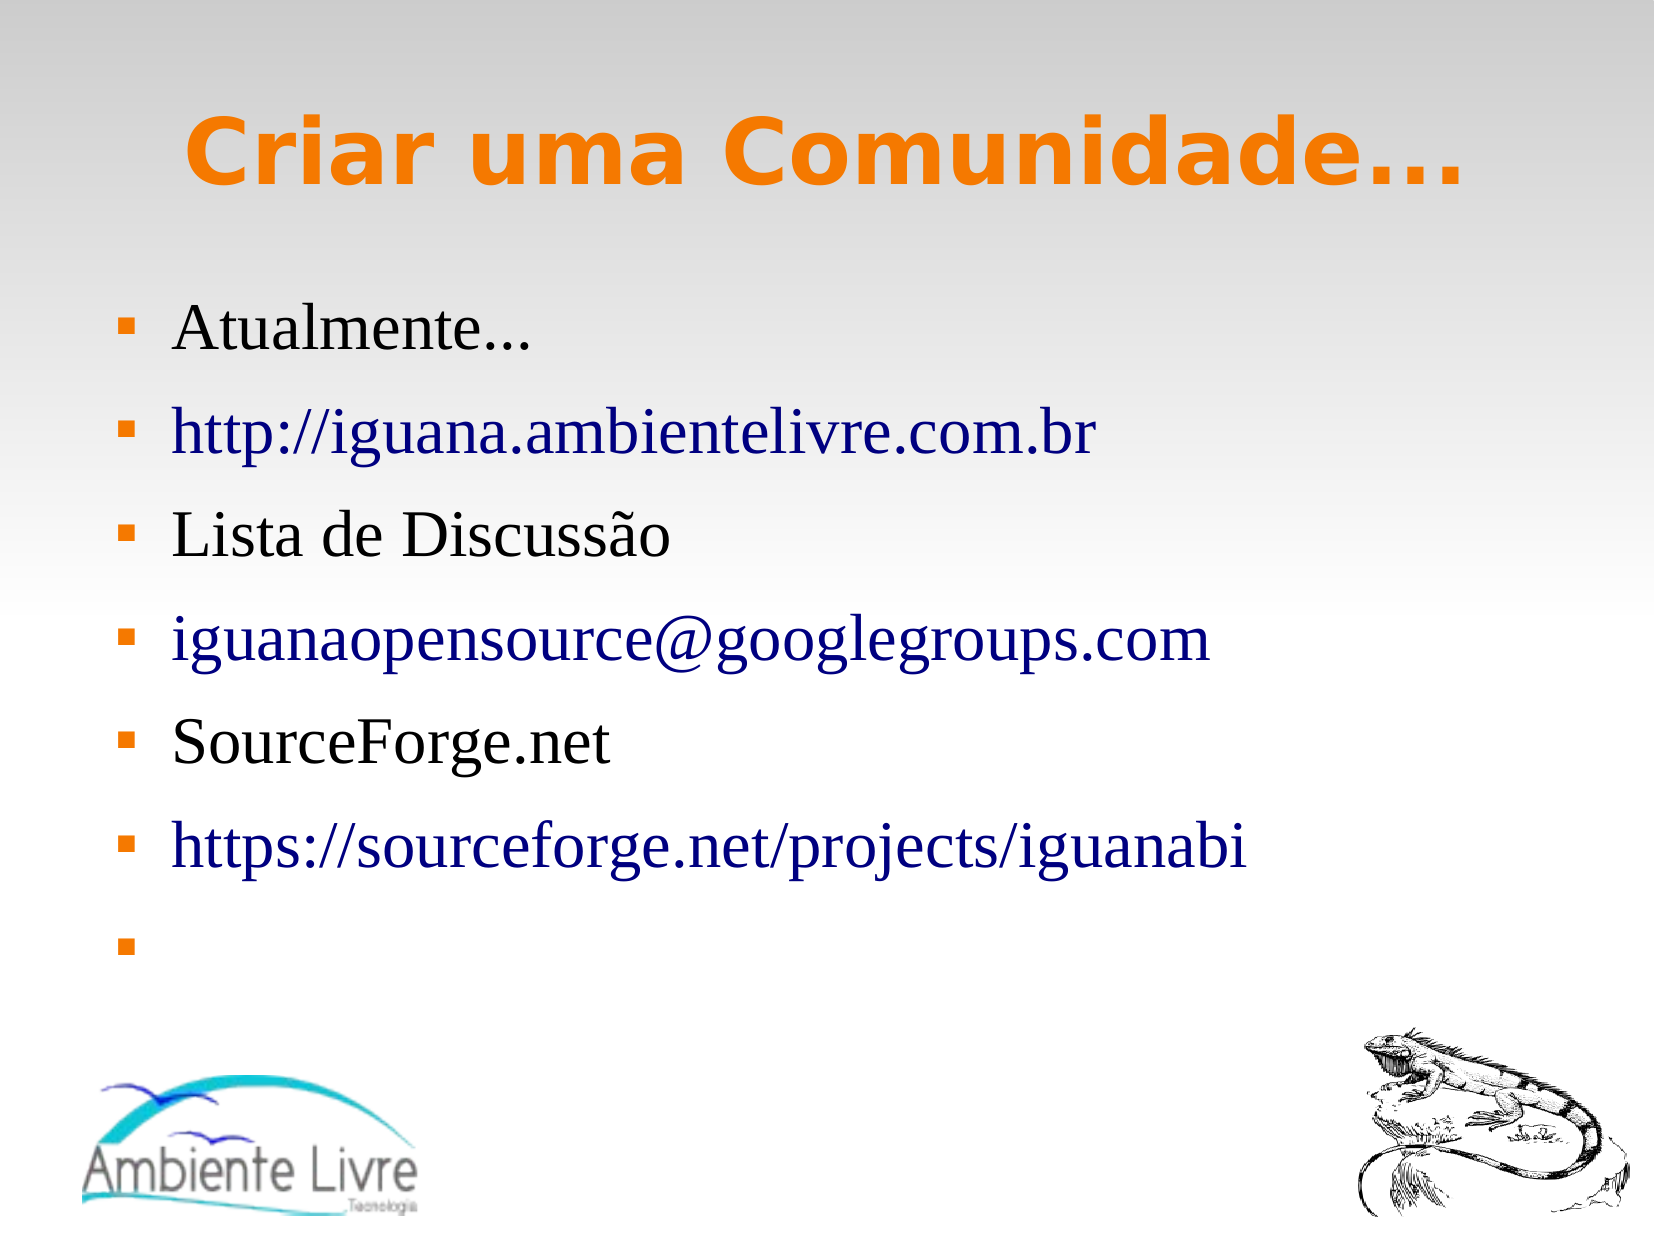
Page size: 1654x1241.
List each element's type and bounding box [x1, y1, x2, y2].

picture [82, 1075, 426, 1216]
picture [1358, 1027, 1630, 1217]
